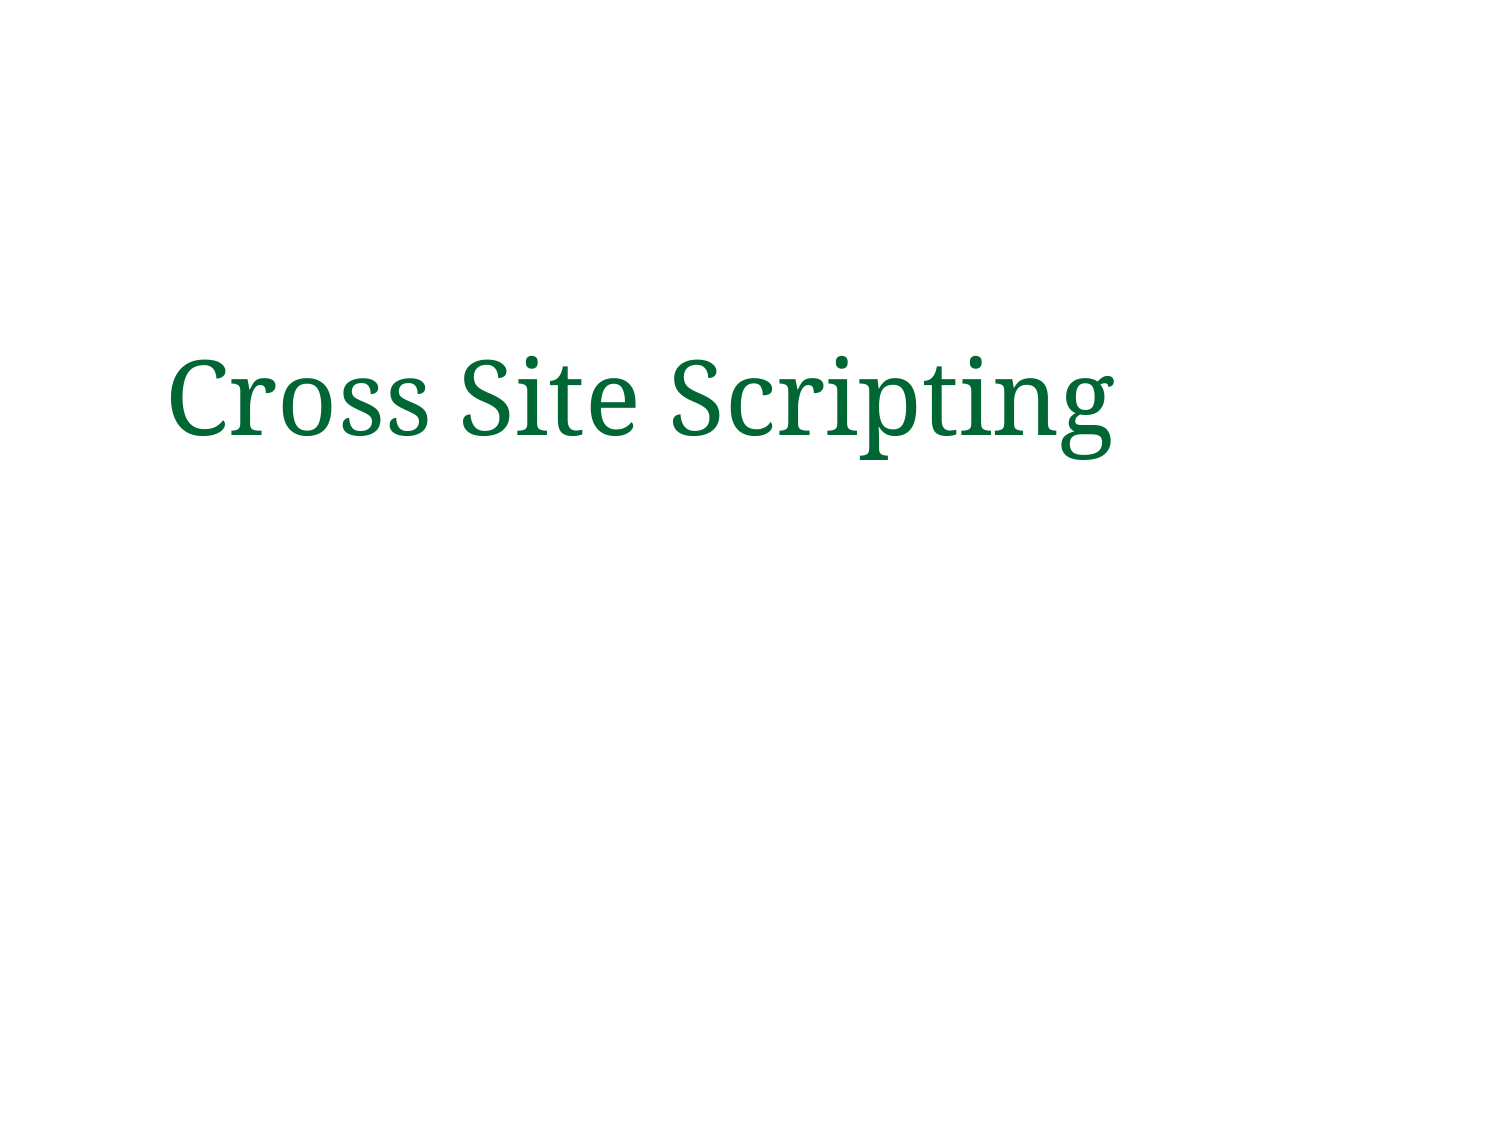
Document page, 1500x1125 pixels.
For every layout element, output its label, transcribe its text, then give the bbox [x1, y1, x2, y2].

title Cross Site Scripting [150, 249, 1401, 538]
